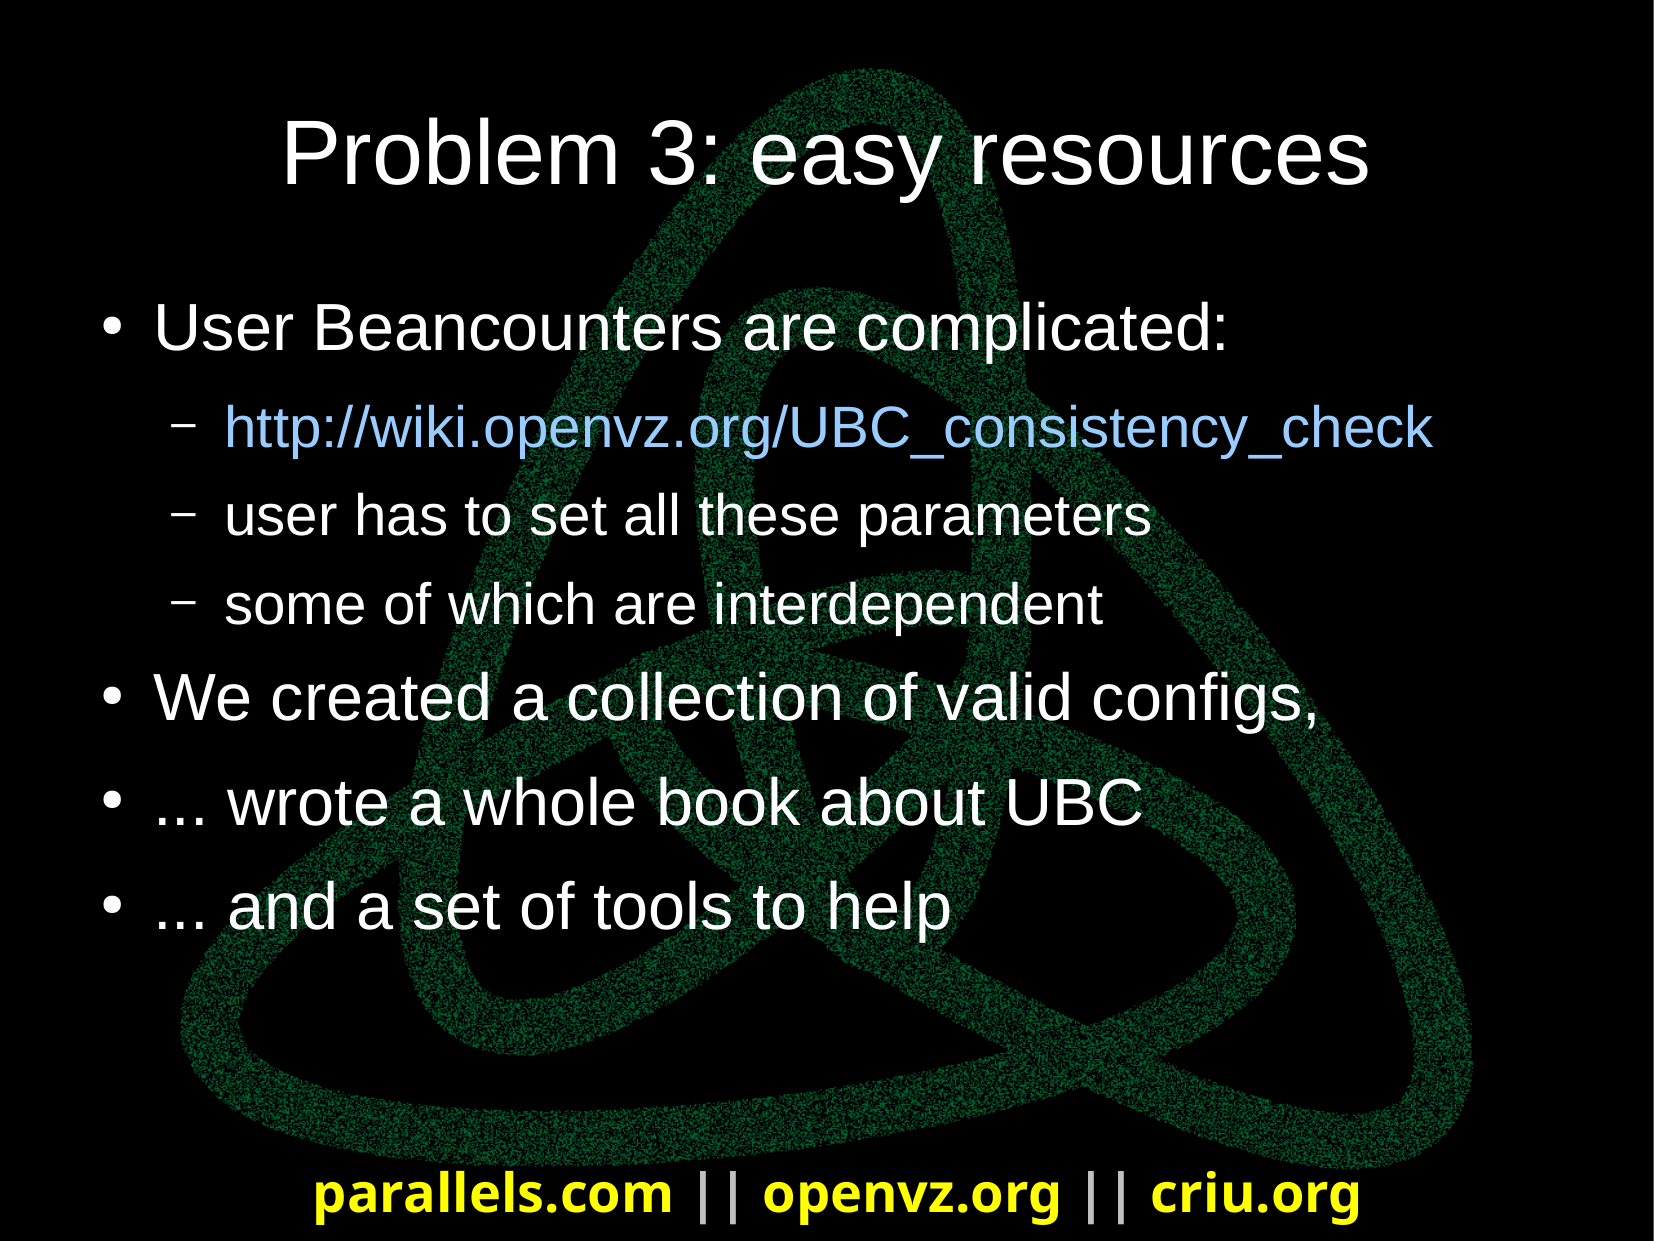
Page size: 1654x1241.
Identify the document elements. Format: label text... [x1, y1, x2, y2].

list User Beancounters are complicated: http://wiki.openvz.org/UBC_consistency_check user has to set all these parameters some of which are interdependent We created a collection of valid configs, ... wrote a whole book about UBC ... and a set of tools to help [82, 290, 1538, 1010]
title Problem 3: easy resources [82, 49, 1571, 257]
picture [0, 0, 1654, 1241]
